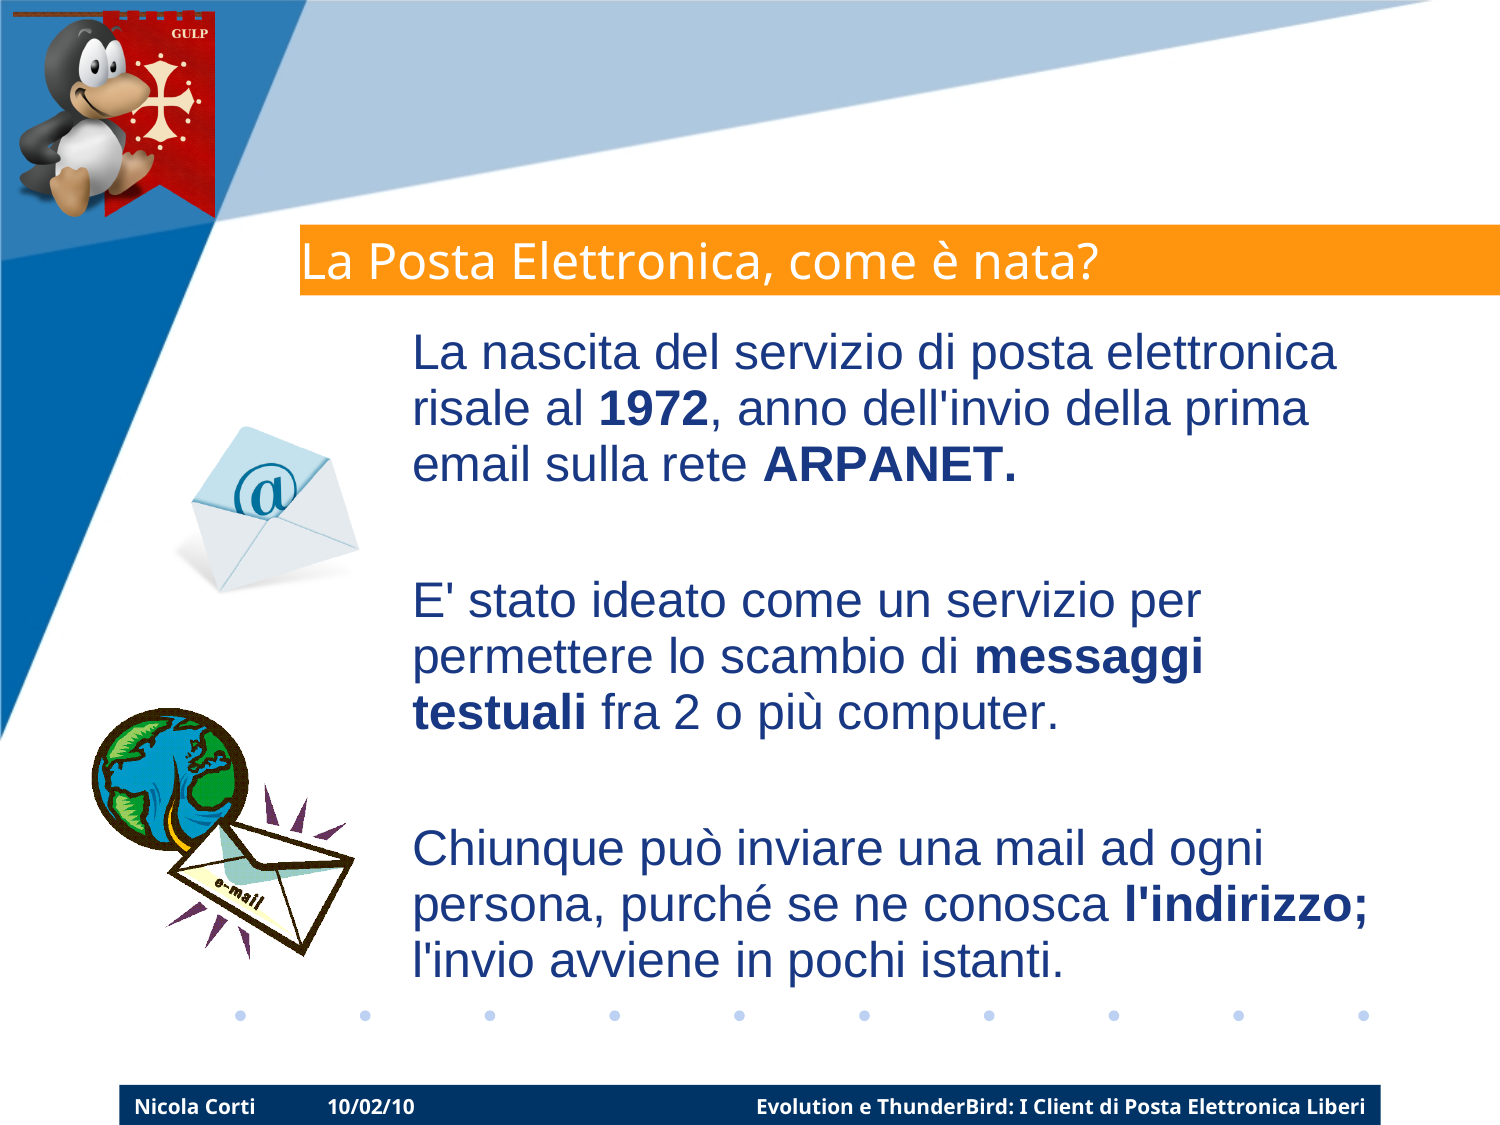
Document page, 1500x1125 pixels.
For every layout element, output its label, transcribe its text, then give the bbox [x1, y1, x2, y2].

picture [0, 0, 1500, 960]
title La Posta Elettronica, come è nata? [300, 224, 1500, 296]
list La nascita del servizio di posta elettronica risale al 1972, anno dell'invio della prima email sulla rete ARPANET. E' stato ideato come un servizio per permettere lo scambio di messaggi testuali fra 2 o più computer. Chiunque può inviare una mail ad ogni persona, purché se ne conosca l'indirizzo; l'invio avviene in pochi istanti. [299, 324, 1388, 1078]
